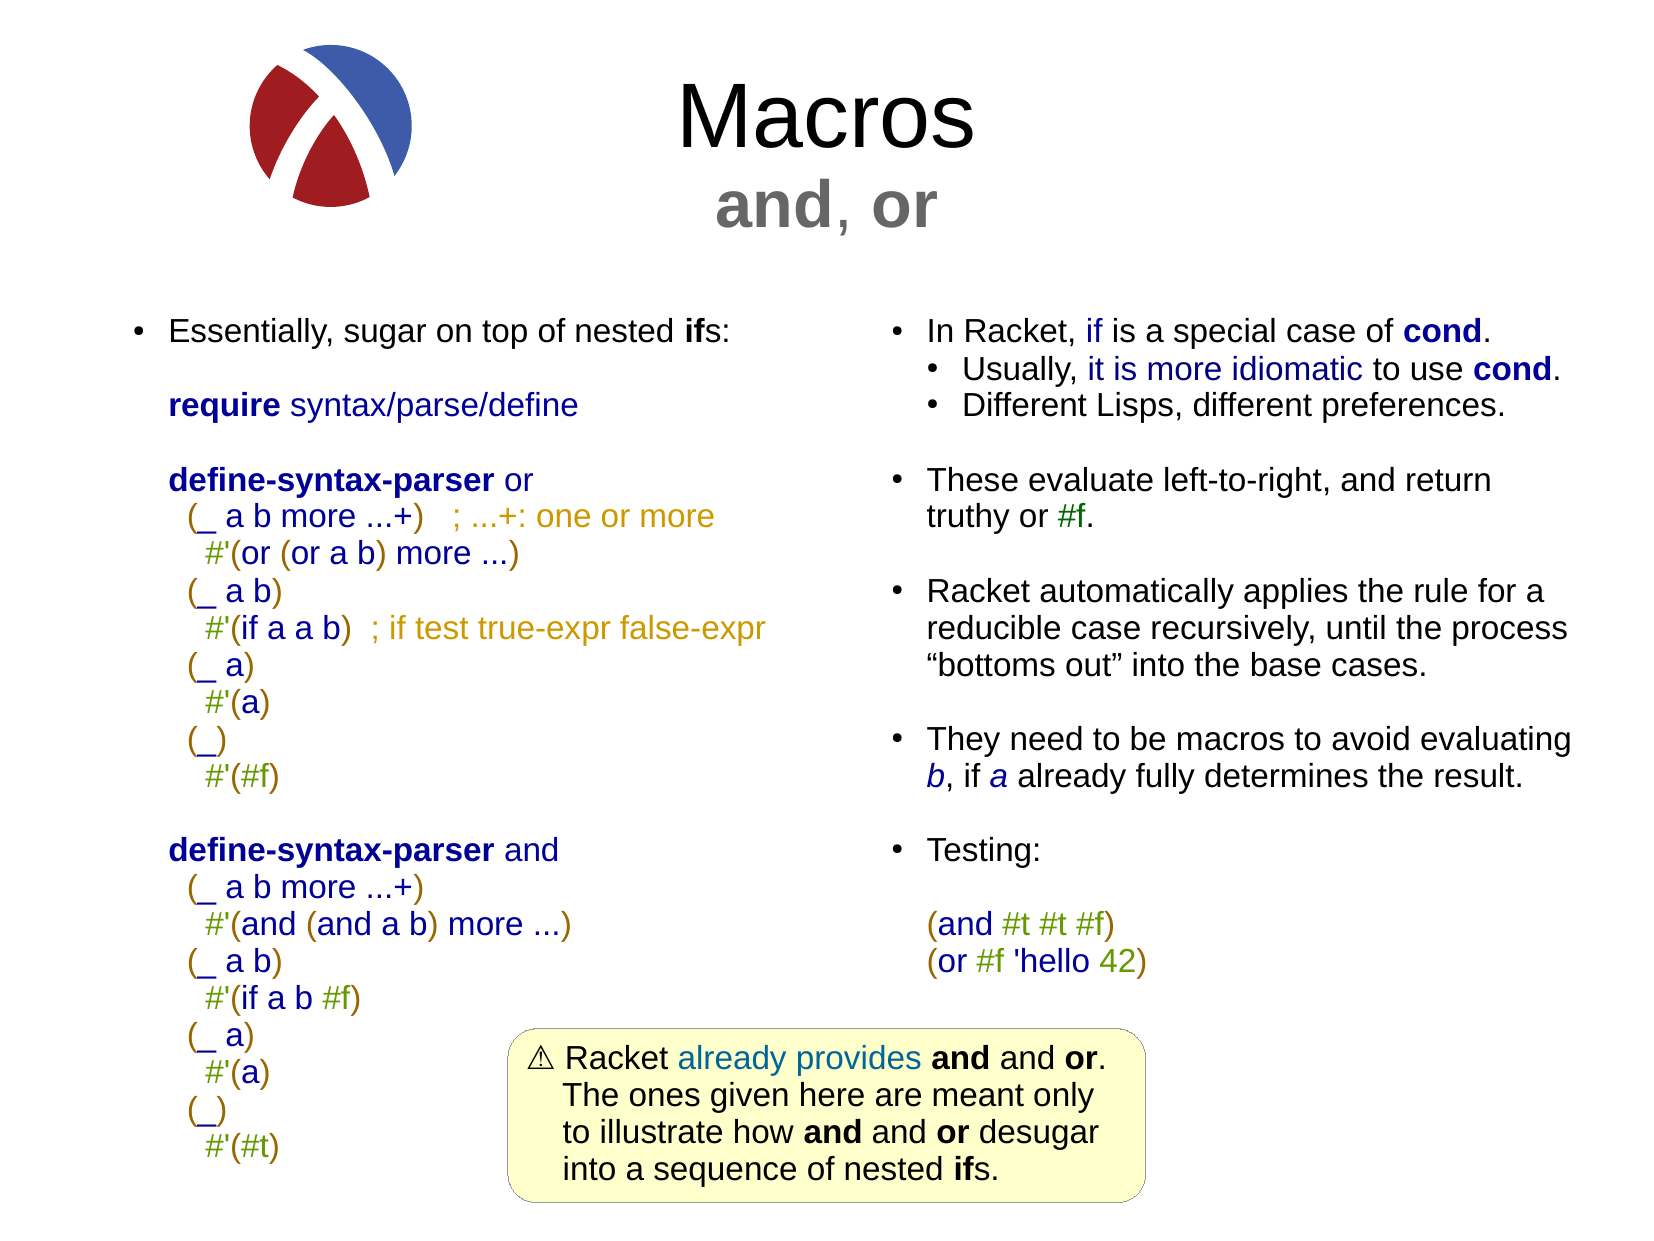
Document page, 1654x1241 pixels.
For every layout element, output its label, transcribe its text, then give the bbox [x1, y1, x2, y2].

text_box ⚠ Racket already provides and and or. The ones given here are meant only to illustrate how and and or desugar into a sequence of nested ifs. [511, 1031, 1144, 1197]
text_box [519, 1197, 1134, 1203]
text_box [507, 1044, 511, 1187]
title Macros and, or [82, 49, 1571, 257]
text_box Essentially, sugar on top of nested ifs: require syntax/parse/define define-syntax-parser or (_ a b more ...+) ; ...+: one or more #'(or (or a b) more ...) (_ a b) #'(if a a b) ; if test true-expr false-expr (_ a) #'(a) (_) #'(#f) define-syntax-parser and (_ a b more ...+) #'(and (and a b) more ...) (_ a b) #'(if a b #f) (_ a) #'(a) (_) #'(#t) [82, 305, 820, 1183]
text_box In Racket, if is a special case of cond. Usually, it is more idiomatic to use cond. Different Lisps, different preferences. These evaluate left-to-right, and return truthy or #f. Racket automatically applies the rule for a reducible case recursively, until the process “bottoms out” into the base cases. They need to be macros to avoid evaluating b, if a already fully determines the result. Testing: (and #t #t #f) (or #f 'hello 42) [841, 305, 1615, 1033]
picture [248, 43, 413, 208]
